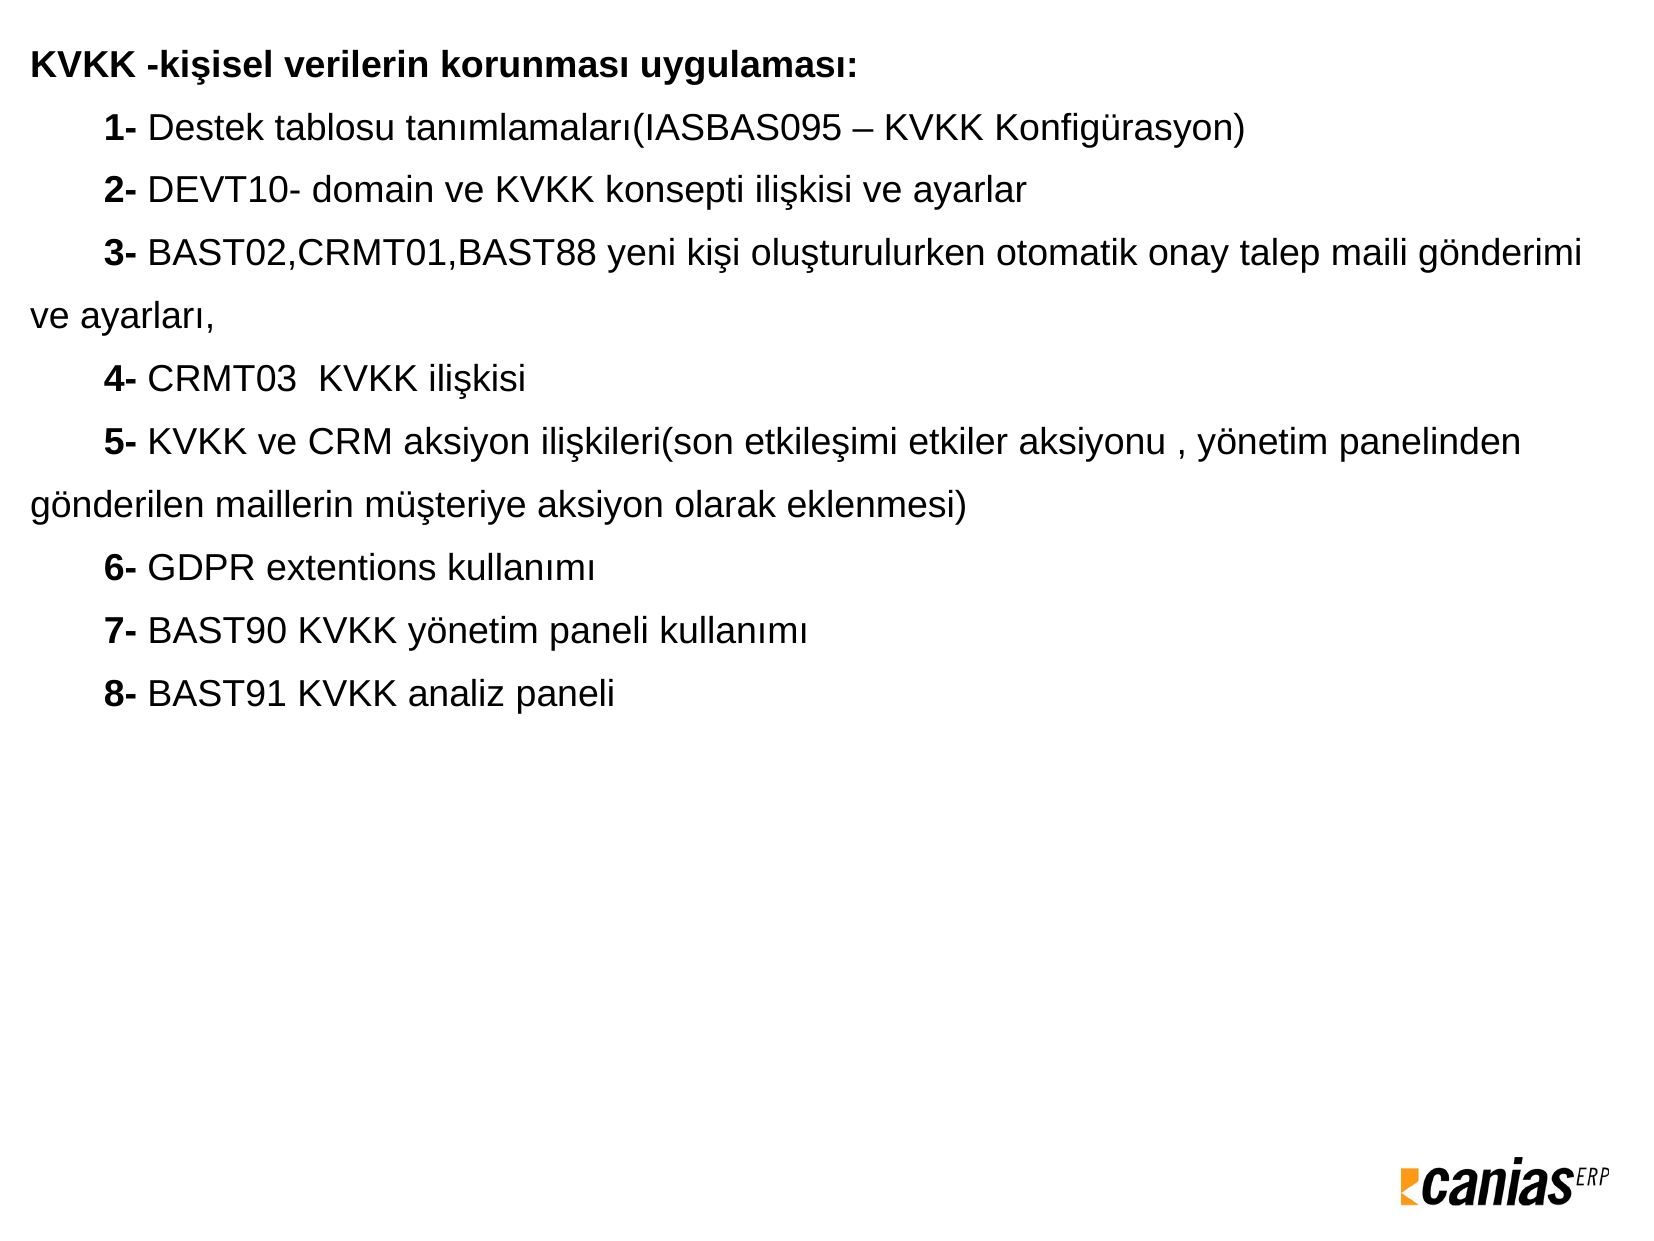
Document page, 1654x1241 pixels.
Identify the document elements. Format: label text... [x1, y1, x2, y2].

text_box KVKK -kişisel verilerin korunması uygulaması: 1- Destek tablosu tanımlamaları(IASBAS095 – KVKK Konfigürasyon) 2- DEVT10- domain ve KVKK konsepti ilişkisi ve ayarlar 3- BAST02,CRMT01,BAST88 yeni kişi oluşturulurken otomatik onay talep maili gönderimi ve ayarları, 4- CRMT03 KVKK ilişkisi 5- KVKK ve CRM aksiyon ilişkileri(son etkileşimi etkiler aksiyonu , yönetim panelinden gönderilen maillerin müşteriye aksiyon olarak eklenmesi) 6- GDPR extentions kullanımı 7- BAST90 KVKK yönetim paneli kullanımı 8- BAST91 KVKK analiz paneli [15, 14, 1647, 1133]
picture [1375, 1139, 1635, 1223]
